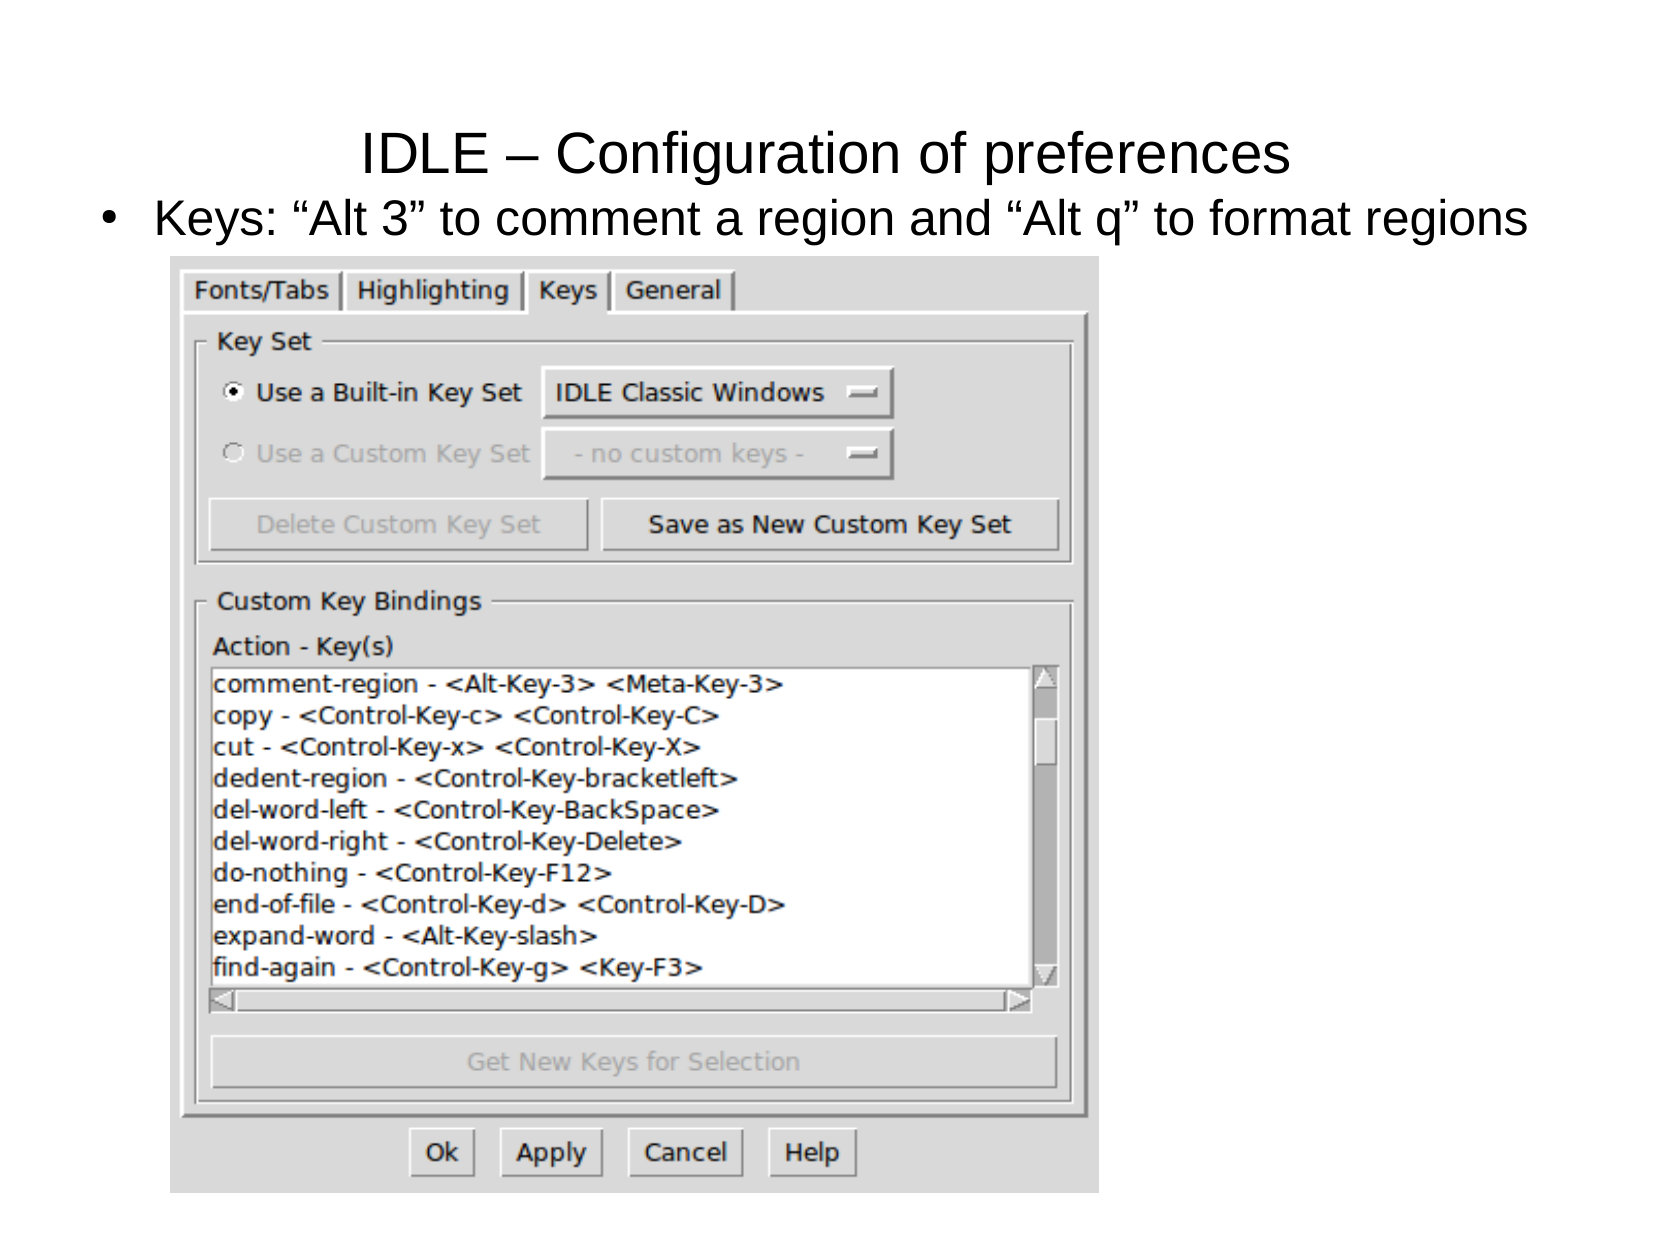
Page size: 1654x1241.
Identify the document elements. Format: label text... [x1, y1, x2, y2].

list Keys: “Alt 3” to comment a region and “Alt q” to format regions [82, 190, 1538, 910]
title IDLE – Configuration of preferences [82, 49, 1571, 257]
picture [170, 256, 1099, 1193]
